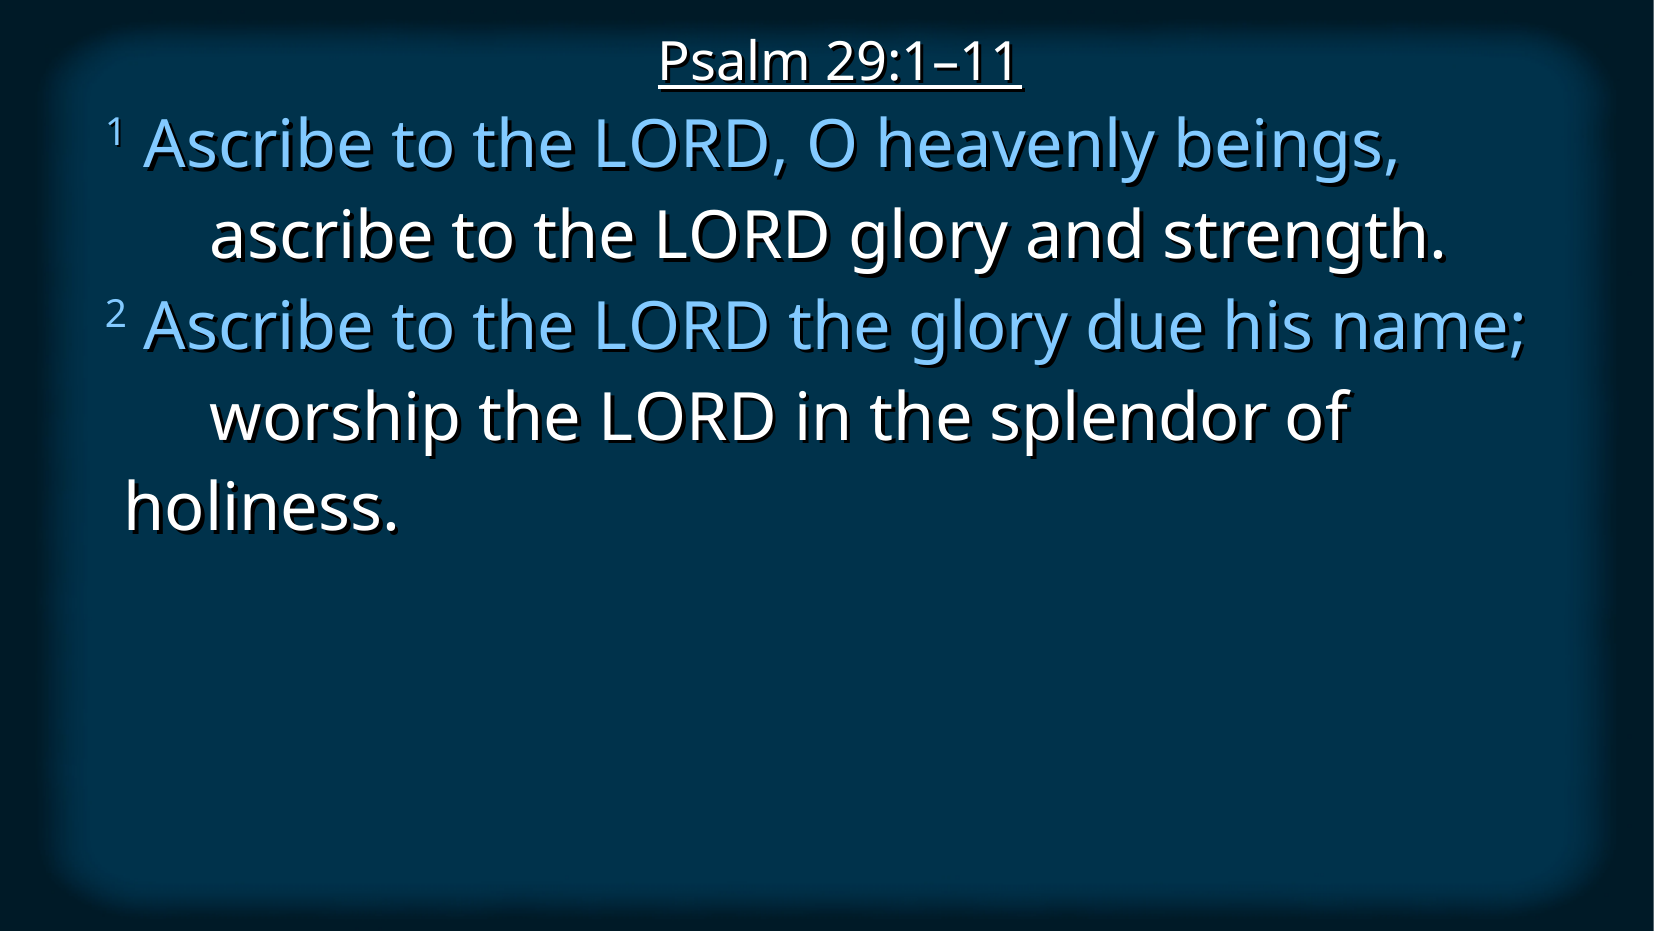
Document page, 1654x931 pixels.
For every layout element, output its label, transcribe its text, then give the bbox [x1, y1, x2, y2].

text_box Psalm 29:1–11 1 Ascribe to the LORD, O heavenly beings, ascribe to the LORD glory and strength. 2 Ascribe to the LORD the glory due his name; worship the LORD in the splendor of holiness. [90, 15, 1591, 457]
picture [0, 0, 1654, 931]
